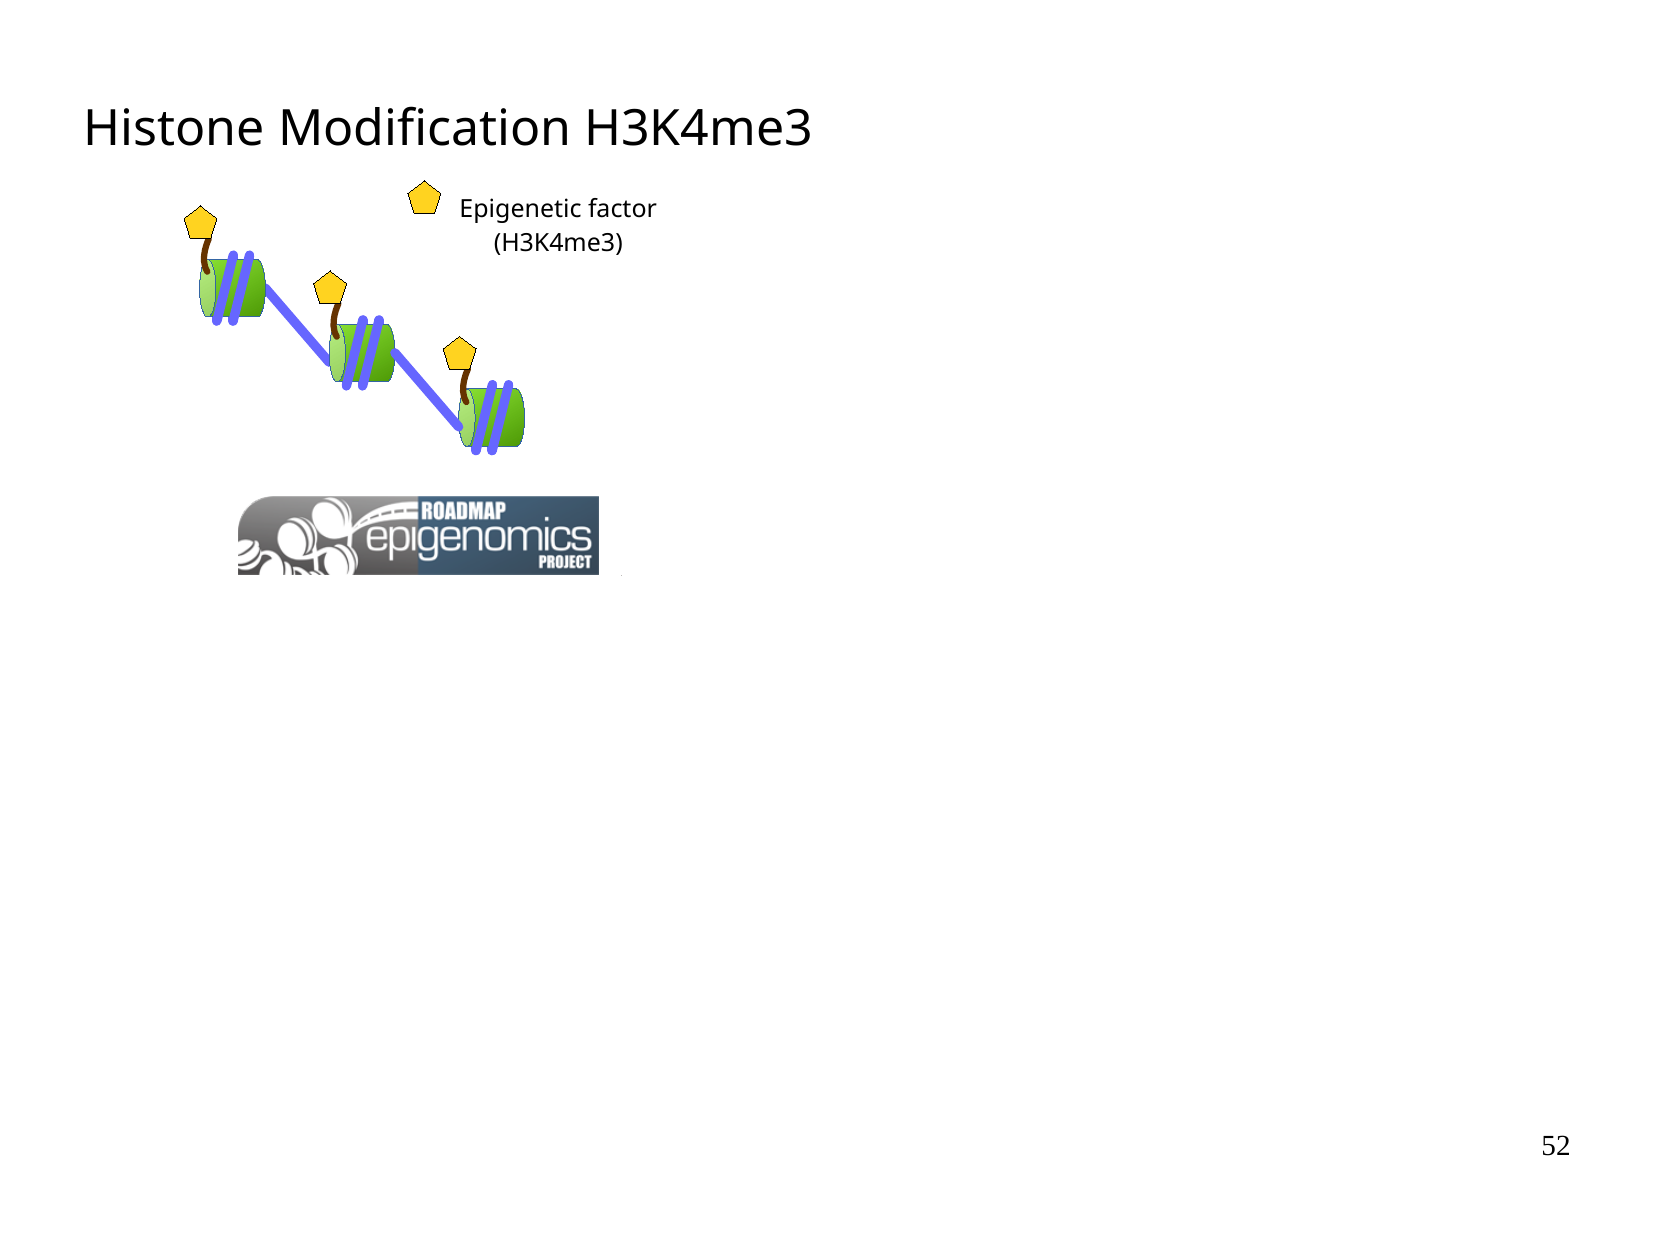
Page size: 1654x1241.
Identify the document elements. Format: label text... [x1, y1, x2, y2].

text_box [210, 259, 227, 301]
text_box [223, 259, 243, 317]
text_box [240, 259, 266, 317]
text_box [468, 388, 486, 431]
text_box [340, 324, 356, 368]
picture [238, 496, 599, 575]
text_box A [458, 388, 476, 447]
text_box Histone Modification H3K4me3 [68, 84, 766, 161]
text_box [184, 205, 217, 239]
text_box A [329, 324, 346, 382]
text_box A [199, 259, 216, 317]
text_box [499, 388, 525, 447]
text_box [482, 388, 502, 447]
text_box [313, 270, 347, 304]
text_box [407, 180, 441, 214]
text_box [353, 324, 372, 382]
text_box [443, 336, 477, 370]
text_box Epigenetic factor (H3K4me3) [444, 183, 670, 265]
text_box [369, 324, 395, 382]
